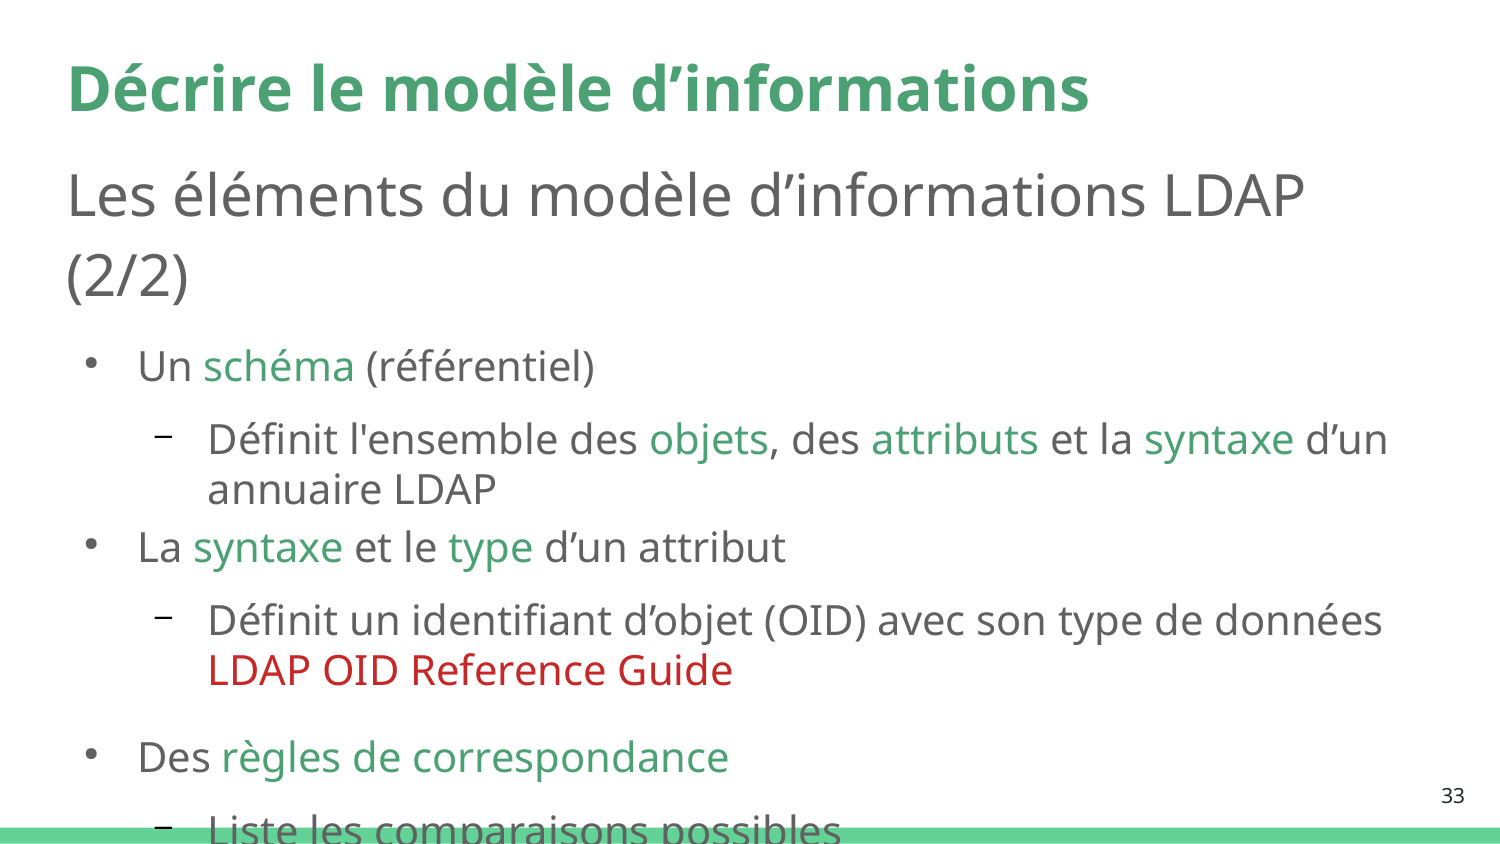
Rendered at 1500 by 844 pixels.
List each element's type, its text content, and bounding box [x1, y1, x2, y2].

list Les éléments du modèle d’informations LDAP (2/2) Un schéma (référentiel) Définit l'ensemble des objets, des attributs et la syntaxe d’un annuaire LDAP La syntaxe et le type d’un attribut Définit un identifiant d’objet (OID) avec son type de données LDAP OID Reference Guide Des règles de correspondance Liste les comparaisons possibles [51, 132, 1418, 806]
title Décrire le modèle d’informations [51, 23, 1449, 117]
slide_number <numéro> [1389, 764, 1480, 830]
